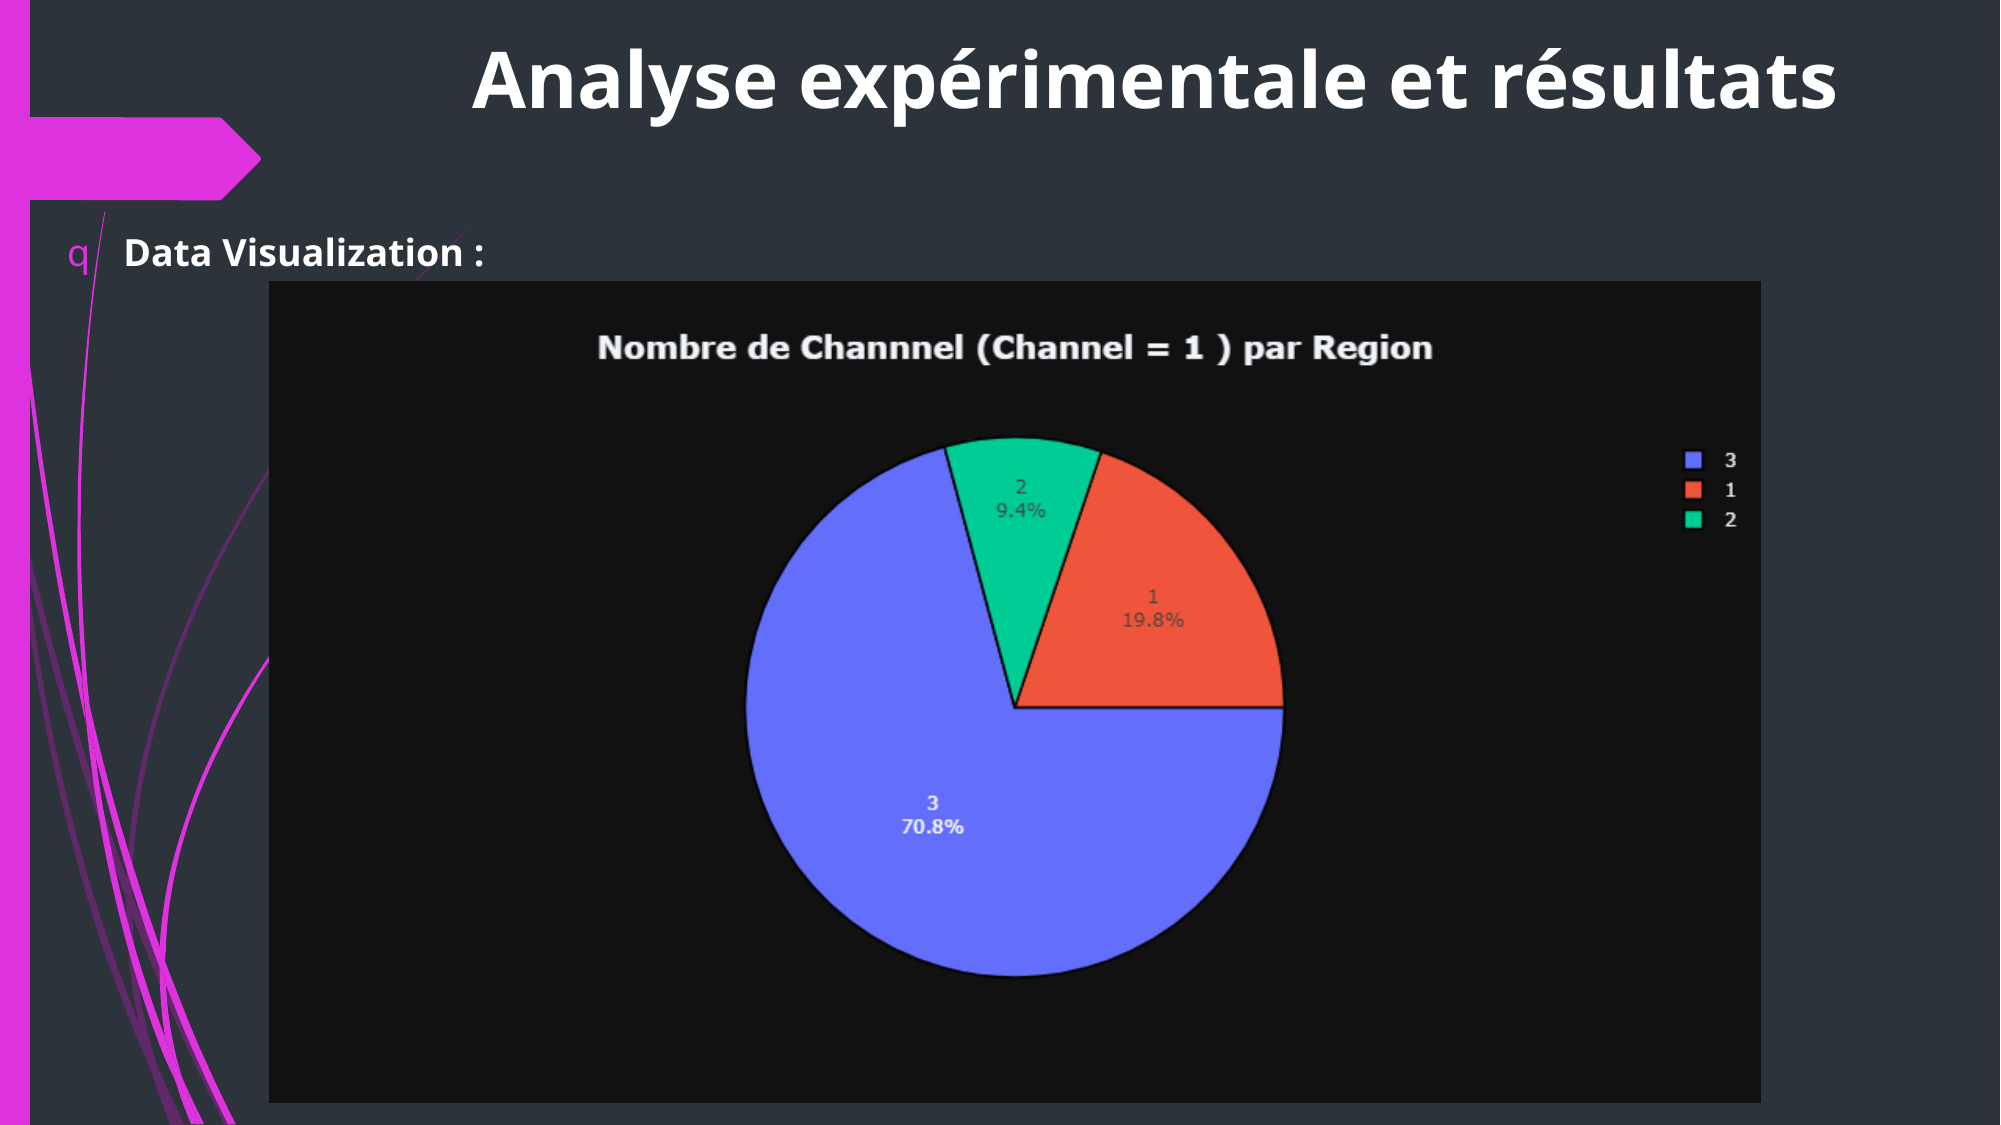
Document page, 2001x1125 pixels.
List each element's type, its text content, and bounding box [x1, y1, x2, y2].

picture [269, 281, 1761, 1103]
list Data Visualization : [52, 221, 1979, 1103]
title Analyse expérimentale et résultats [424, 22, 1887, 156]
